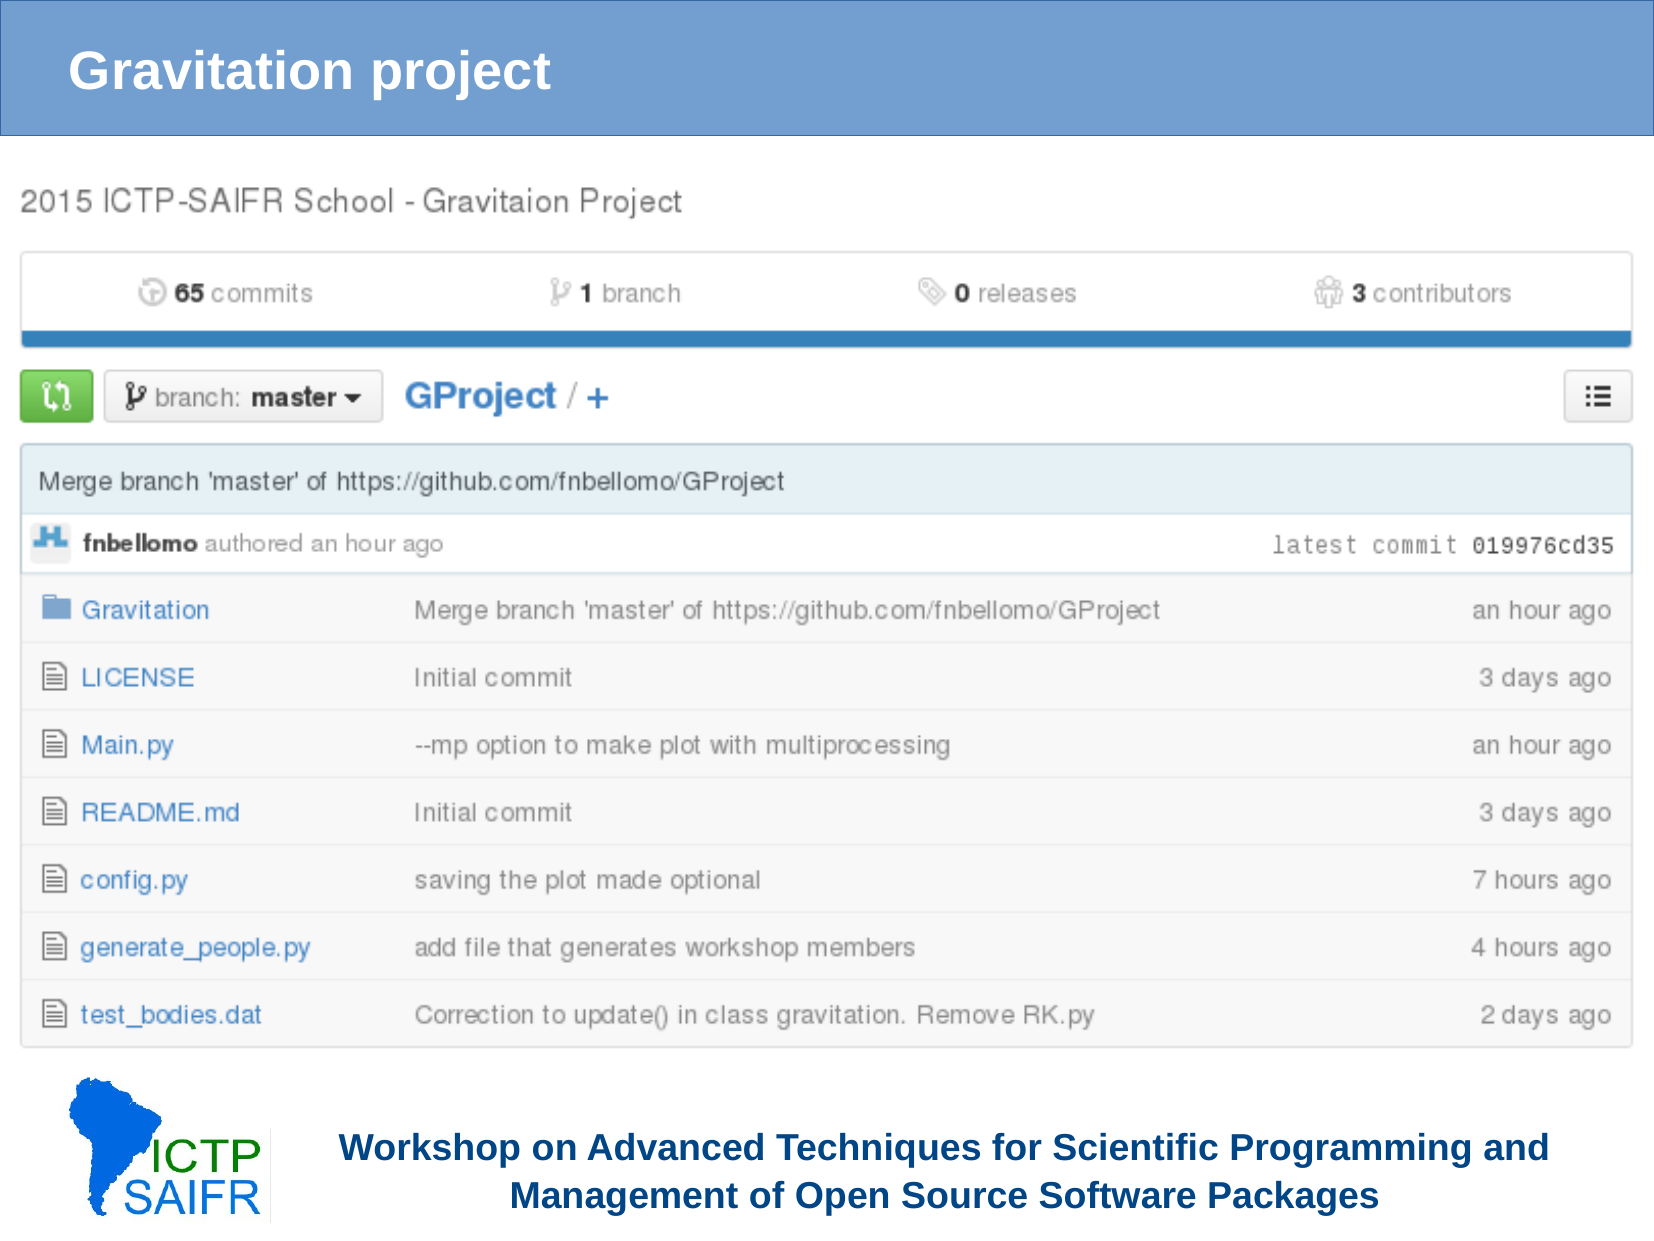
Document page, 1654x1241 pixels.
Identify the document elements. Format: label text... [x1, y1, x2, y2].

text_box Workshop on Advanced Techniques for Scientific Programming and Management of Open Source Software Packages [255, 1112, 1636, 1233]
text_box Gravitation project [54, 33, 580, 109]
text_box [0, 0, 1654, 136]
picture [0, 180, 1654, 1235]
